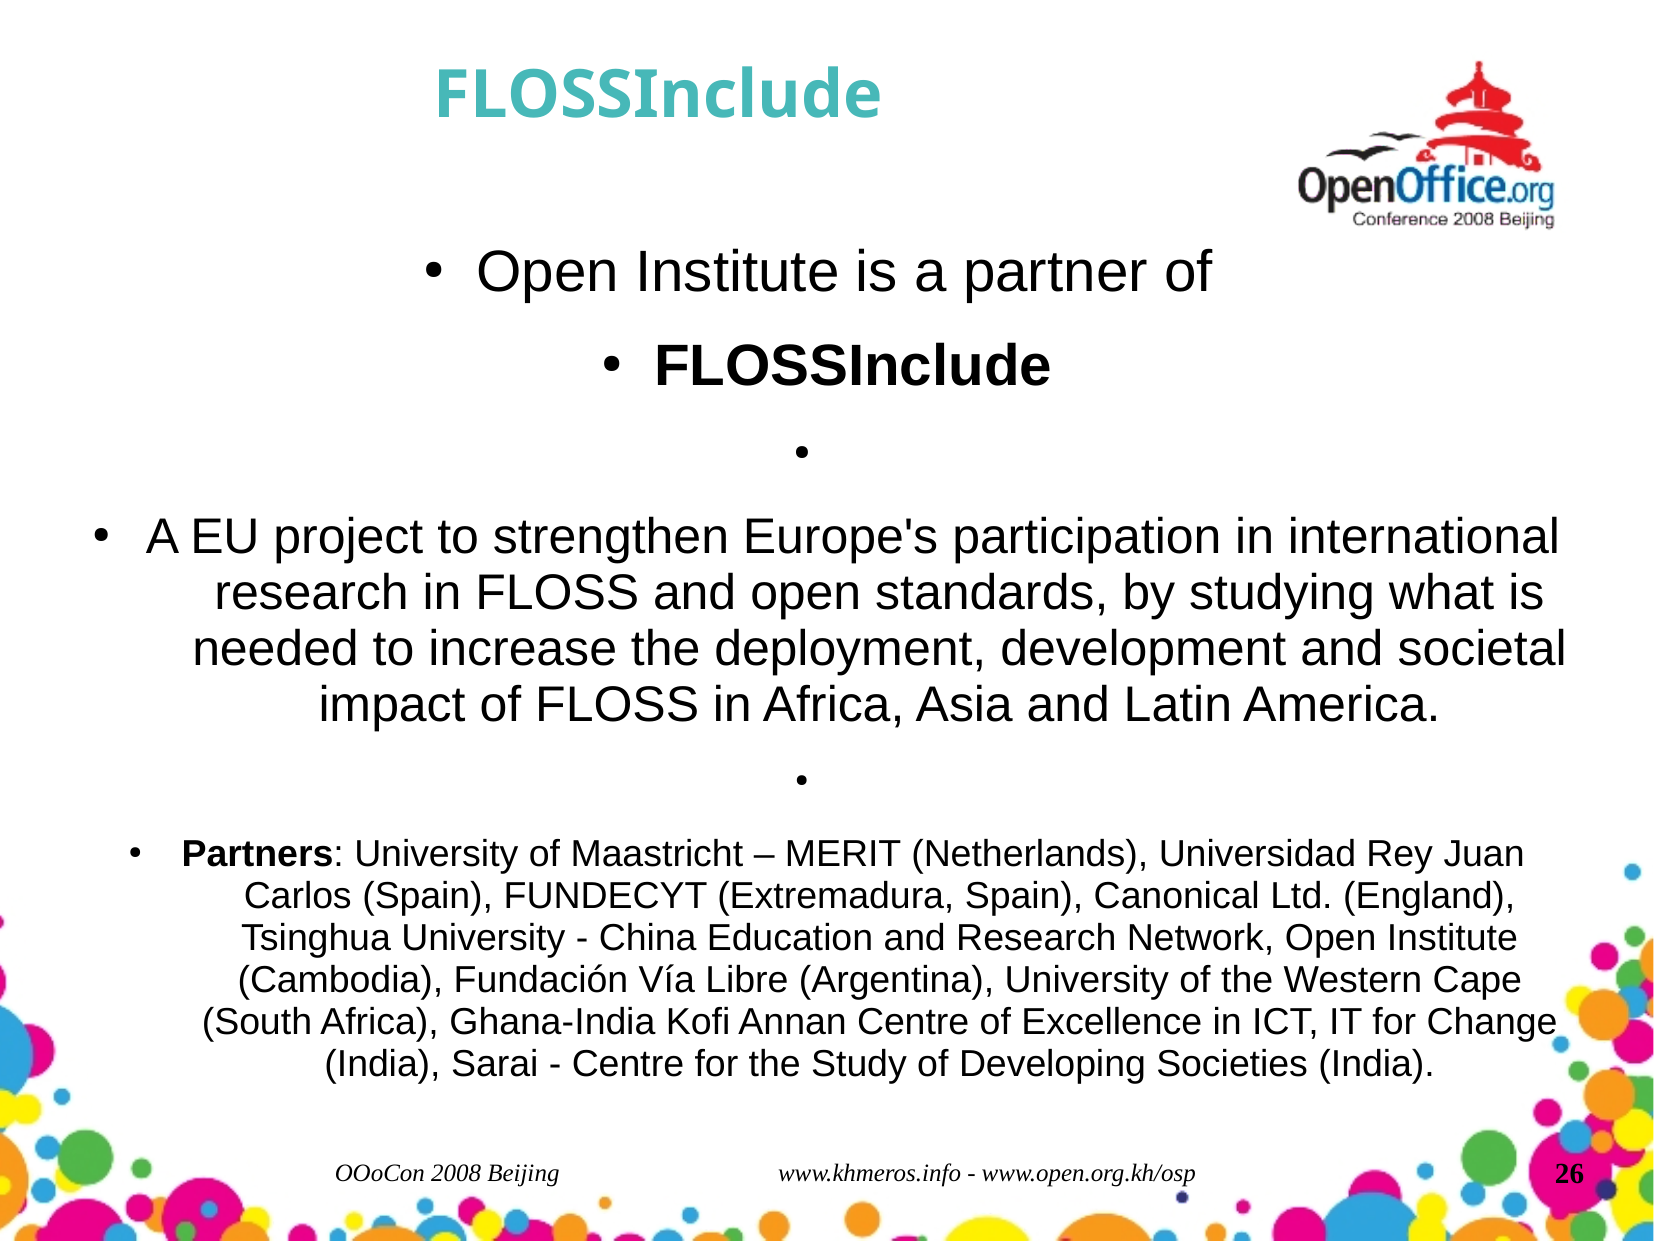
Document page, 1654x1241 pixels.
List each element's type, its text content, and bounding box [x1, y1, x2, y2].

picture [0, 810, 1654, 1241]
picture [1285, 51, 1569, 238]
text_box FLOSSInclude [419, 44, 899, 142]
list Open Institute is a partner of FLOSSInclude A EU project to strengthen Europe's participation in international research in FLOSS and open standards, by studying what is needed to increase the deployment, development and societal impact of FLOSS in Africa, Asia and Latin America. Partners: University of Maastricht – MERIT (Netherlands), Universidad Rey Juan Carlos (Spain), FUNDECYT (Extremadura, Spain), Canonical Ltd. (England), Tsinghua University - China Education and Research Network, Open Institute (Cambodia), Fundación Vía Libre (Argentina), University of the Western Cape (South Africa), Ghana-­India Kofi Annan Centre of Excellence in ICT, IT for Change (India), Sarai - Centre for the Study of Developing Societies (India). [47, 238, 1571, 1085]
